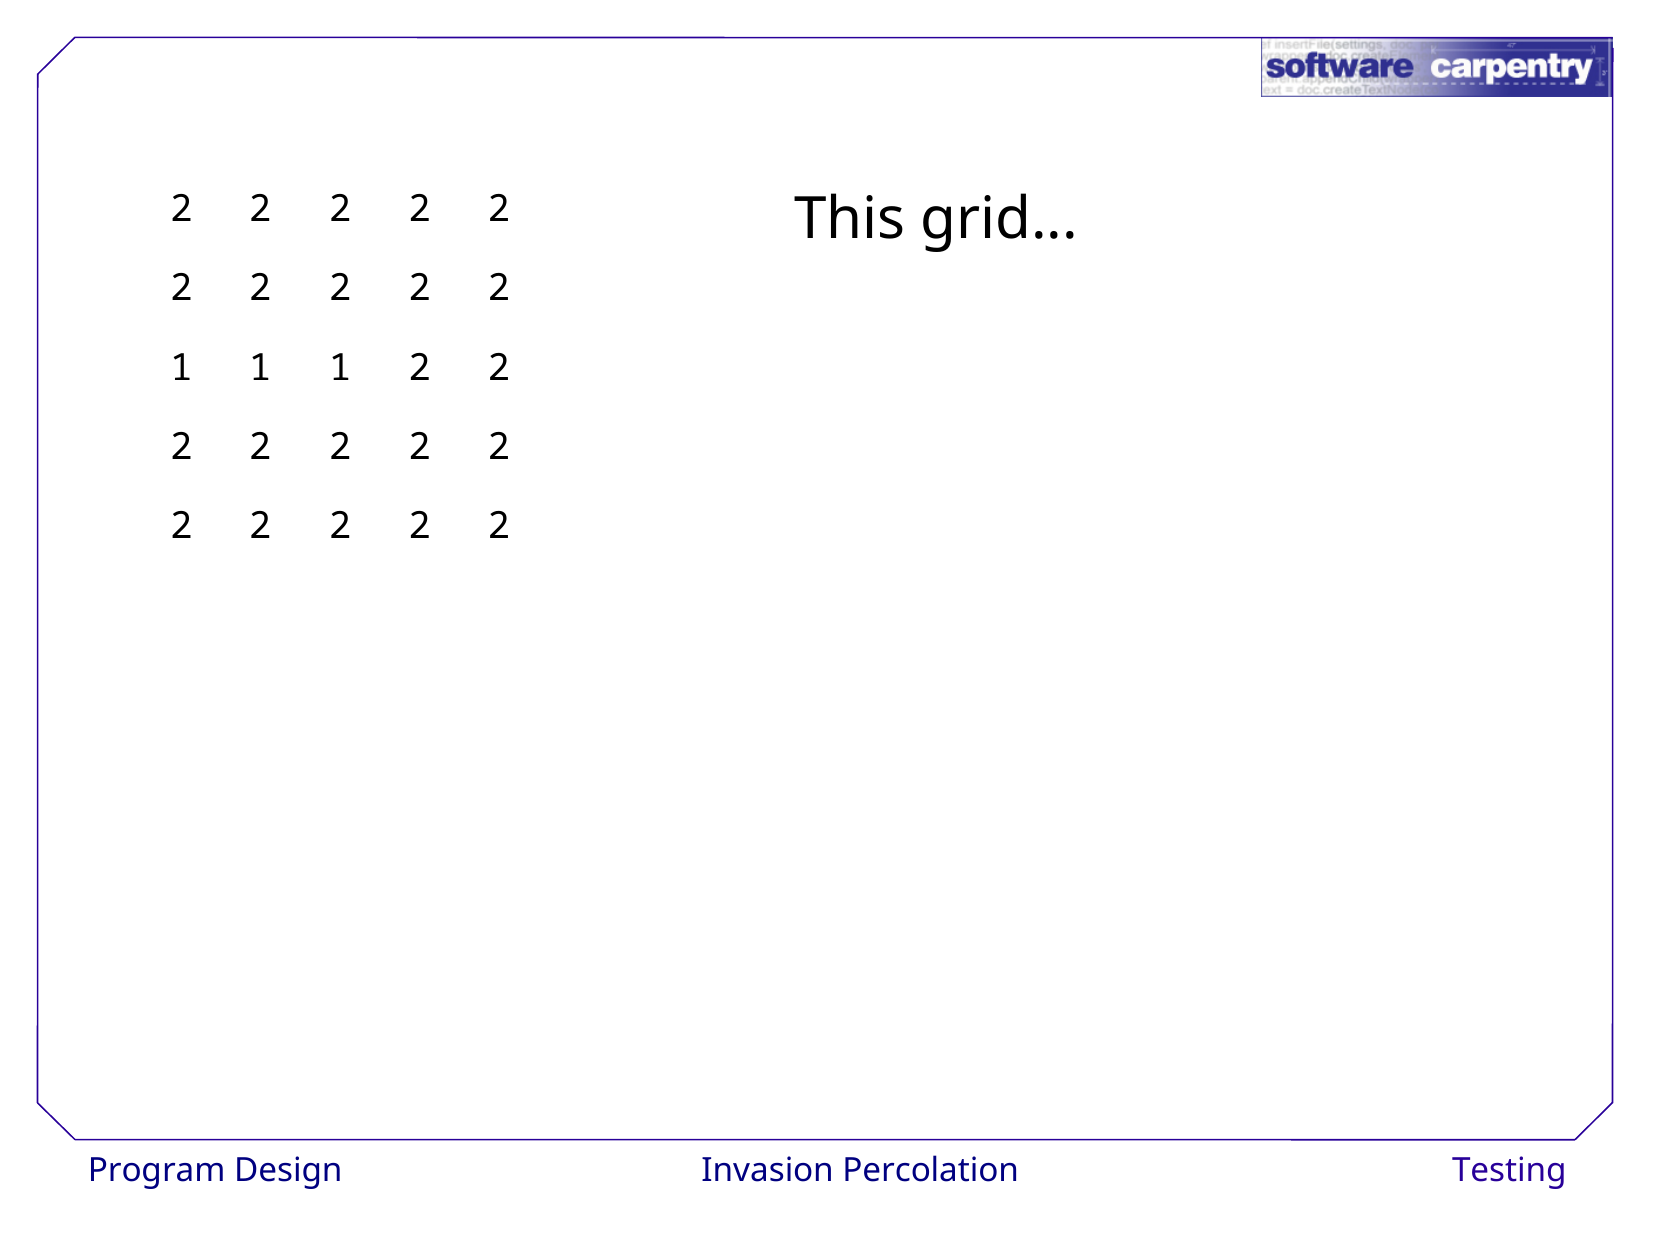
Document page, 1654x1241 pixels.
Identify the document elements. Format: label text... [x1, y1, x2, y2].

table_cell 1 [221, 326, 300, 404]
table_cell 2 [221, 245, 300, 326]
table_header 2 [380, 166, 459, 245]
table_cell 2 [142, 483, 221, 562]
table_cell 2 [142, 404, 221, 483]
table_cell 2 [300, 245, 380, 326]
picture [1261, 39, 1613, 97]
table_cell 2 [380, 326, 459, 404]
table_cell 1 [142, 326, 221, 404]
table_cell 2 [142, 245, 221, 326]
table_cell 2 [300, 483, 380, 562]
table_cell 2 [459, 404, 538, 483]
table_cell 2 [459, 326, 538, 404]
table_cell 2 [380, 245, 459, 326]
table_header 2 [221, 166, 300, 245]
table_cell 2 [300, 404, 380, 483]
table_cell 2 [380, 404, 459, 483]
table_cell 1 [300, 326, 380, 404]
table_cell 2 [221, 404, 300, 483]
table_header 2 [459, 166, 538, 245]
table_header 2 [142, 166, 221, 245]
table_cell 2 [459, 483, 538, 562]
table_header 2 [300, 166, 380, 245]
table_cell 2 [380, 483, 459, 562]
table_cell 2 [459, 245, 538, 326]
text_box This grid... [779, 138, 1509, 259]
table_cell 2 [221, 483, 300, 562]
